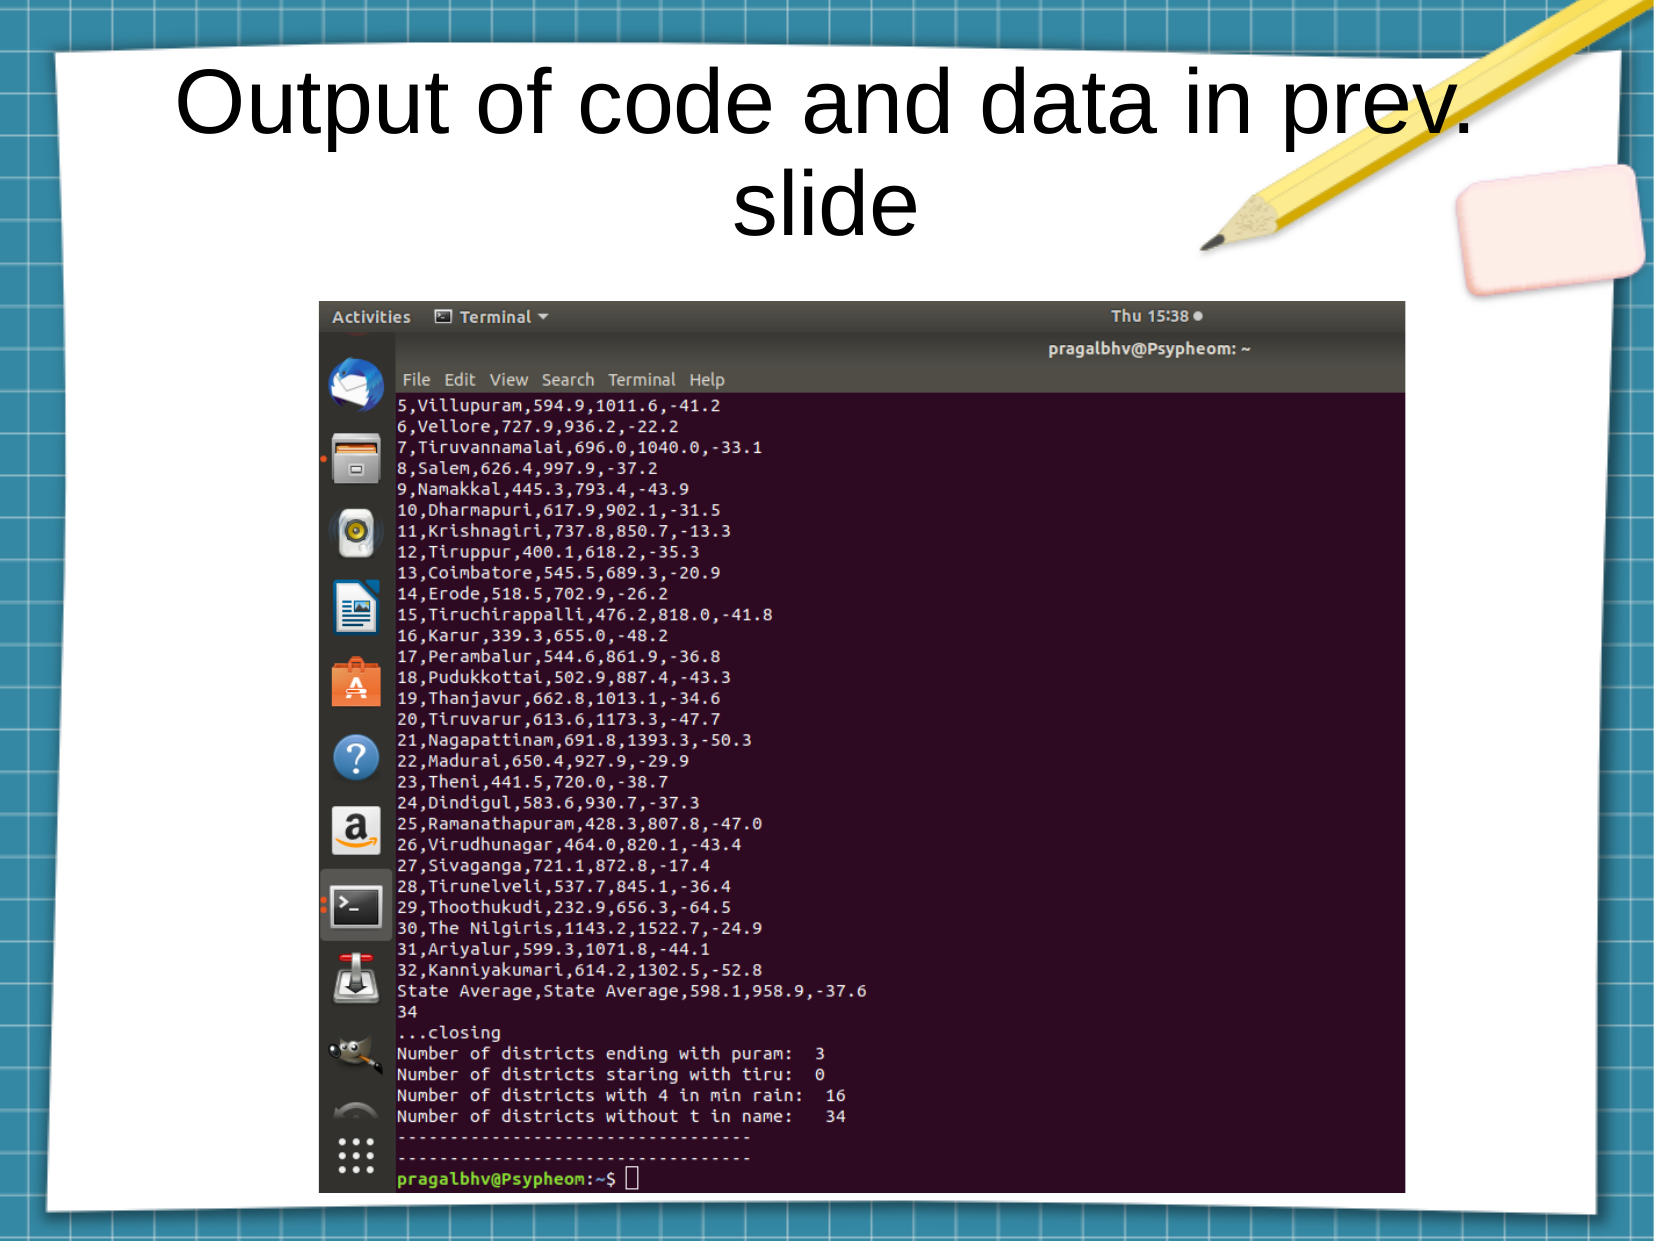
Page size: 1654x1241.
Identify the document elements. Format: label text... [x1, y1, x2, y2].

title Output of code and data in prev. slide [82, 49, 1571, 257]
picture [0, 0, 1654, 1241]
